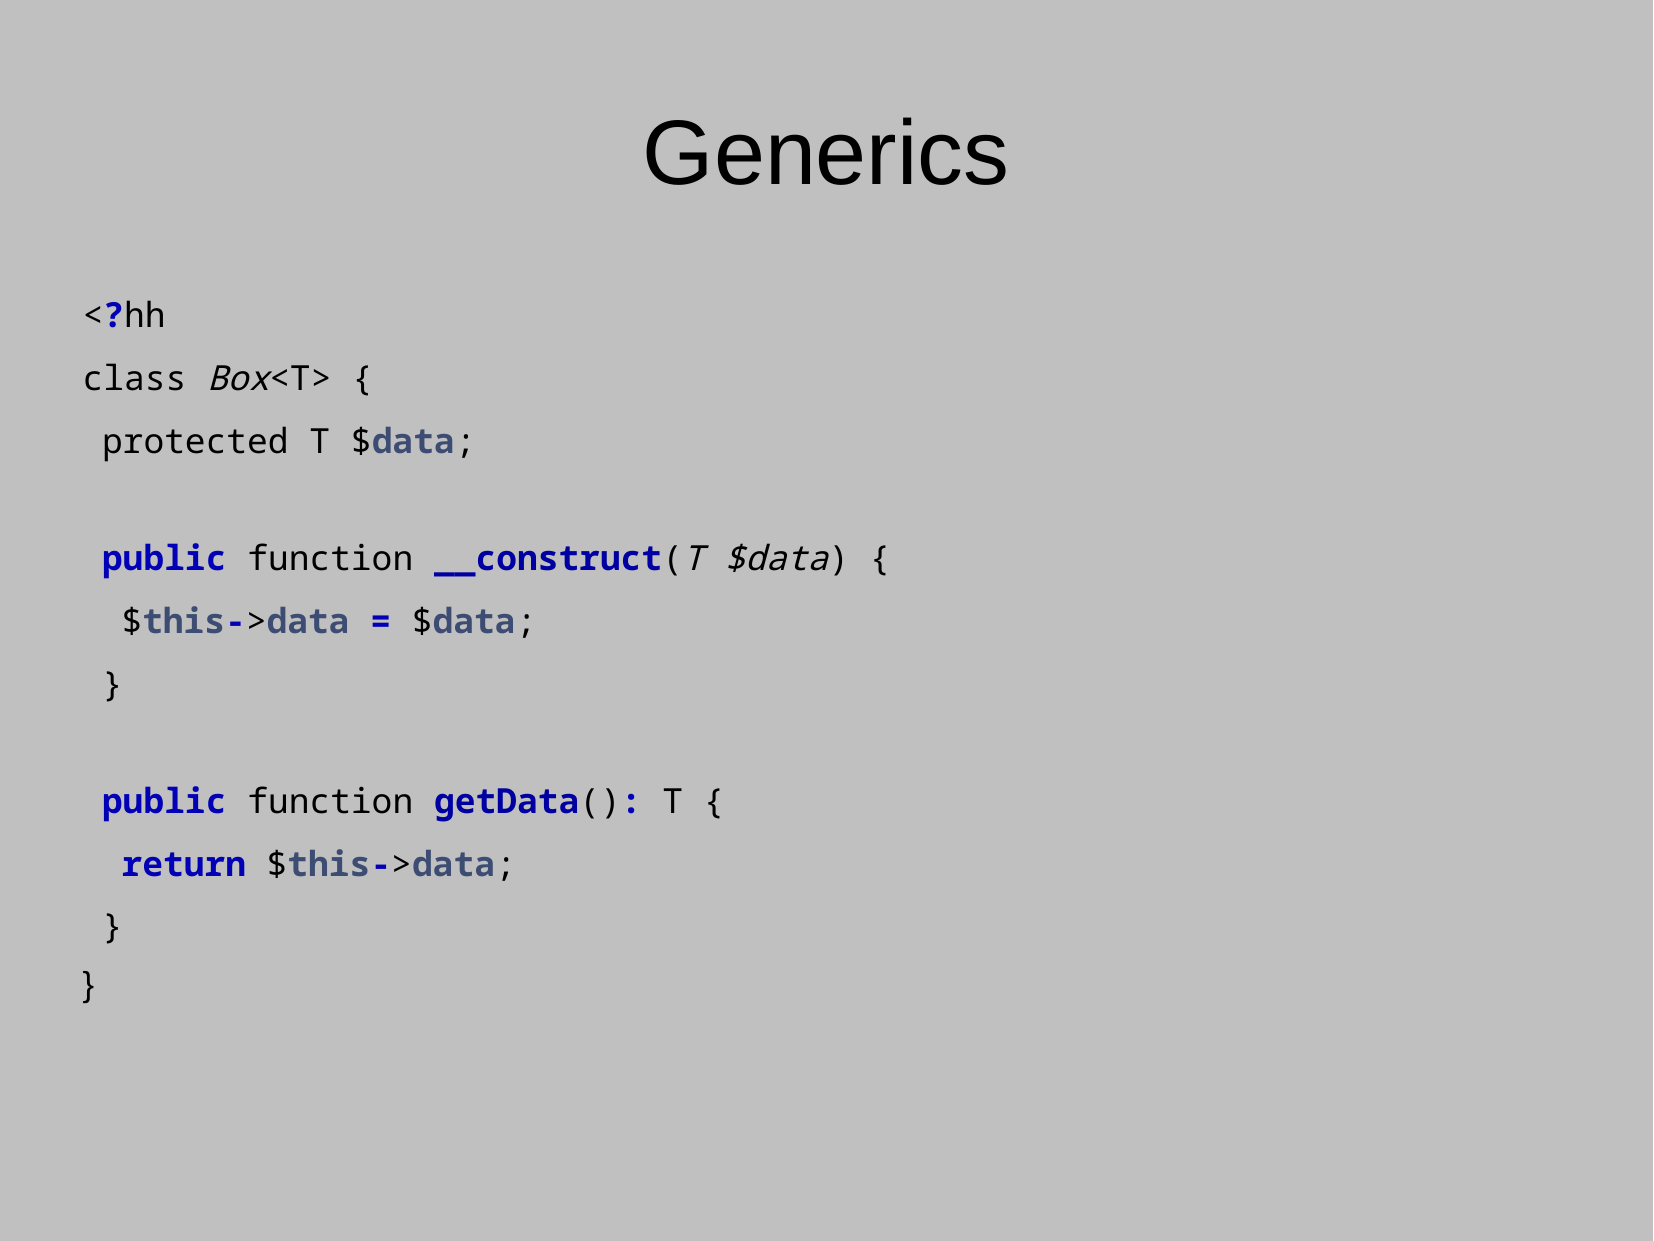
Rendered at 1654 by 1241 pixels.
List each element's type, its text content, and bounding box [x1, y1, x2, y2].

list <?hh class Box<T> { protected T $data; public function __construct(T $data) { $this->data = $data; } public function getData(): T { return $this->data; } } [82, 290, 1571, 1010]
title Generics [82, 49, 1571, 257]
